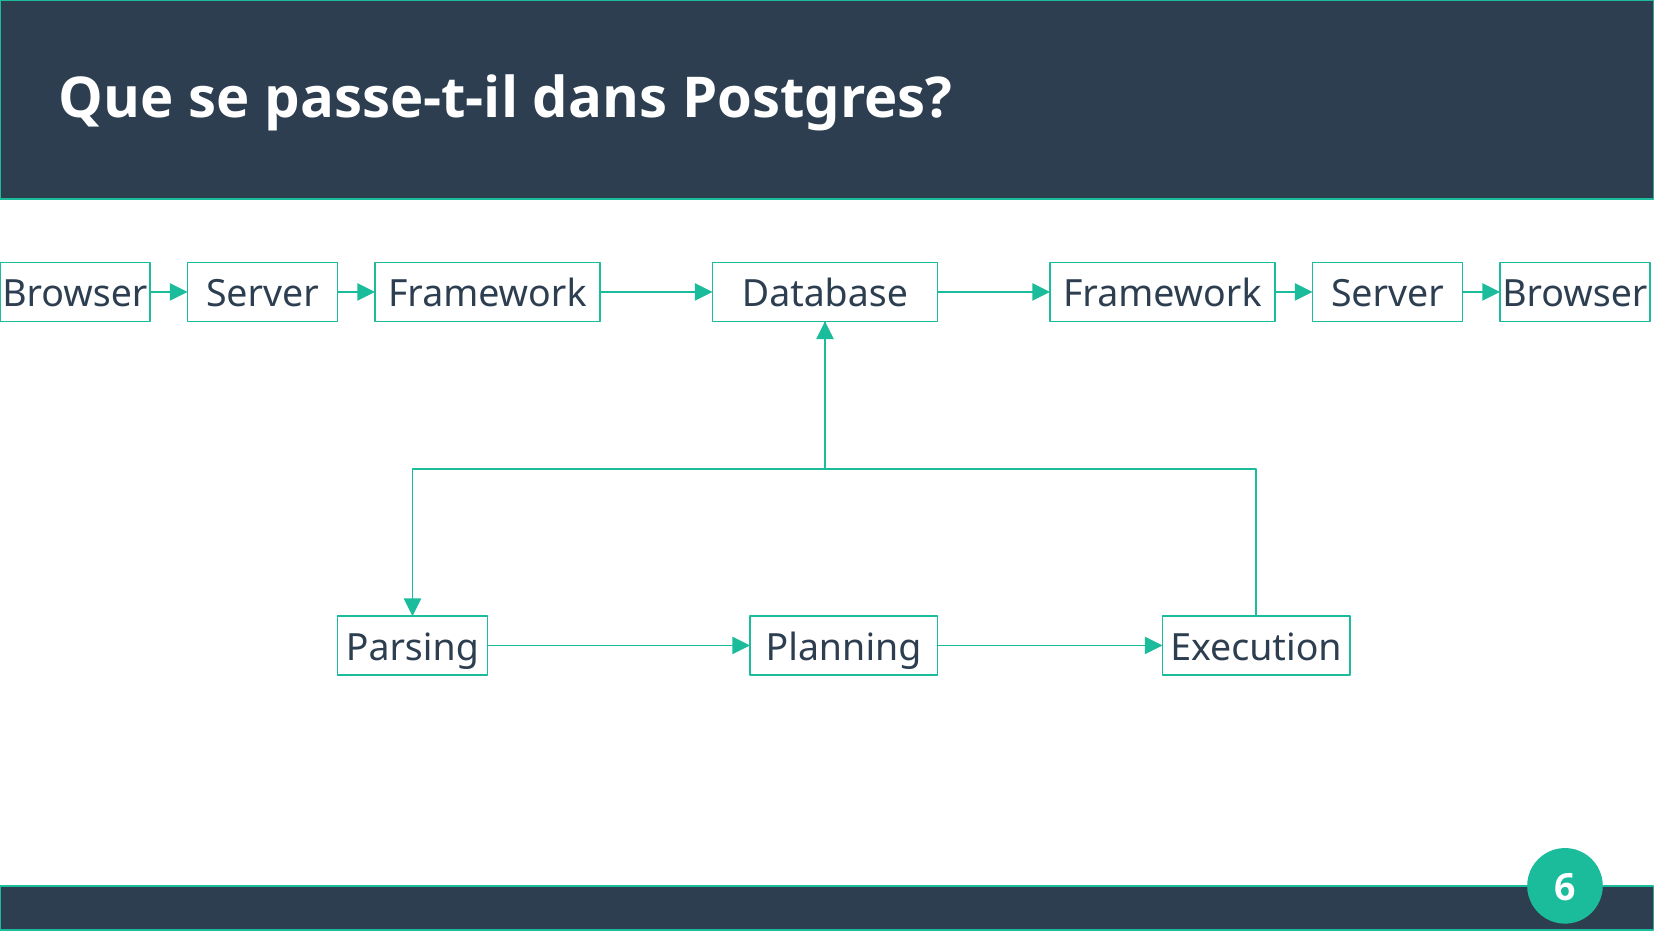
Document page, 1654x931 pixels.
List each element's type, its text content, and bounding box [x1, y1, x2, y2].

text_box Browser [1500, 262, 1651, 322]
text_box Parsing [337, 615, 488, 675]
text_box Server [1312, 262, 1463, 322]
title Que se passe-t-il dans Postgres? [59, 37, 1595, 155]
text_box Framework [1050, 262, 1276, 322]
text_box Planning [749, 615, 938, 675]
text_box Execution [1162, 615, 1350, 675]
text_box Server [187, 262, 338, 322]
text_box Database [712, 262, 938, 322]
text_box Framework [375, 262, 601, 322]
text_box Browser [0, 262, 151, 322]
